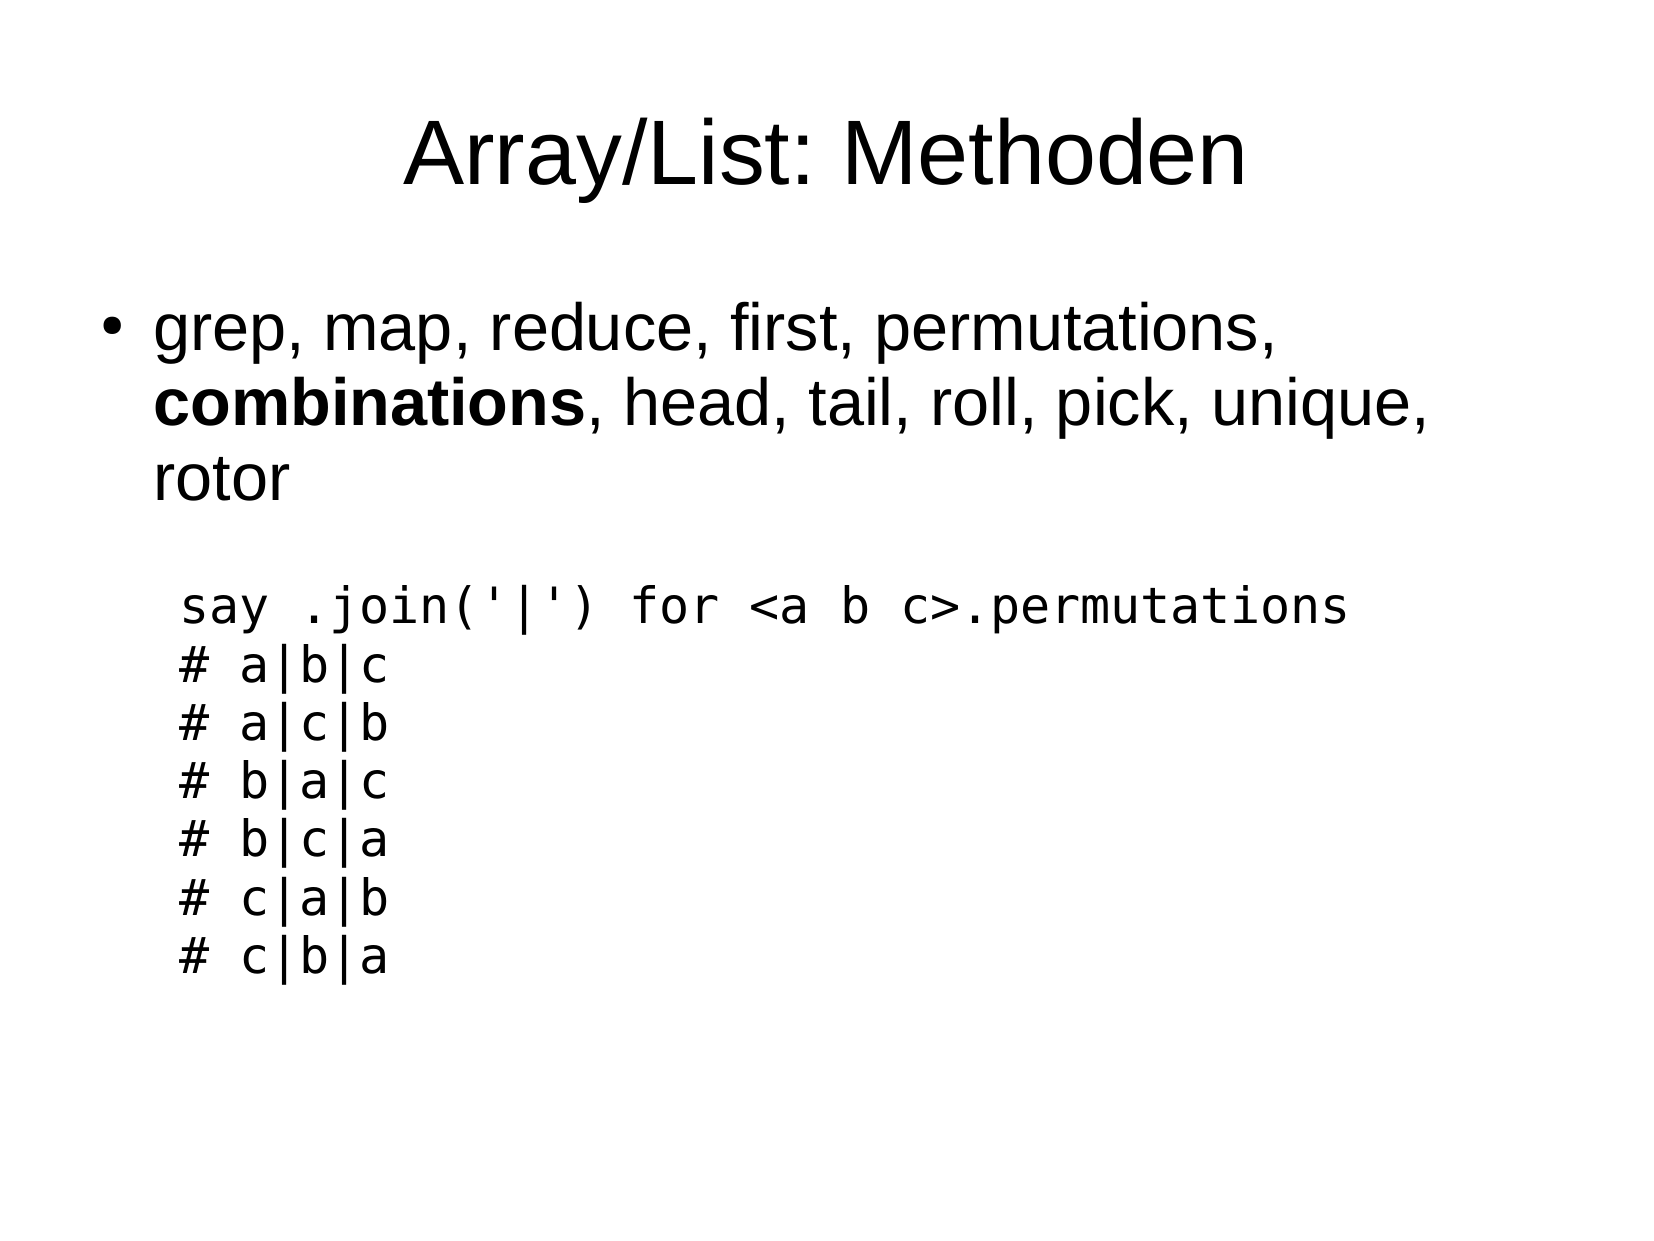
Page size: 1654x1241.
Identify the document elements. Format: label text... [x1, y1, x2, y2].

text_box say .join('|') for <a b c>.permutations # a|b|c # a|c|b # b|a|c # b|c|a # c|a|b # c|b|a [165, 570, 1418, 1051]
title Array/List: Methoden [82, 49, 1571, 257]
list grep, map, reduce, first, permutations, combinations, head, tail, roll, pick, unique, rotor [82, 290, 1571, 1010]
